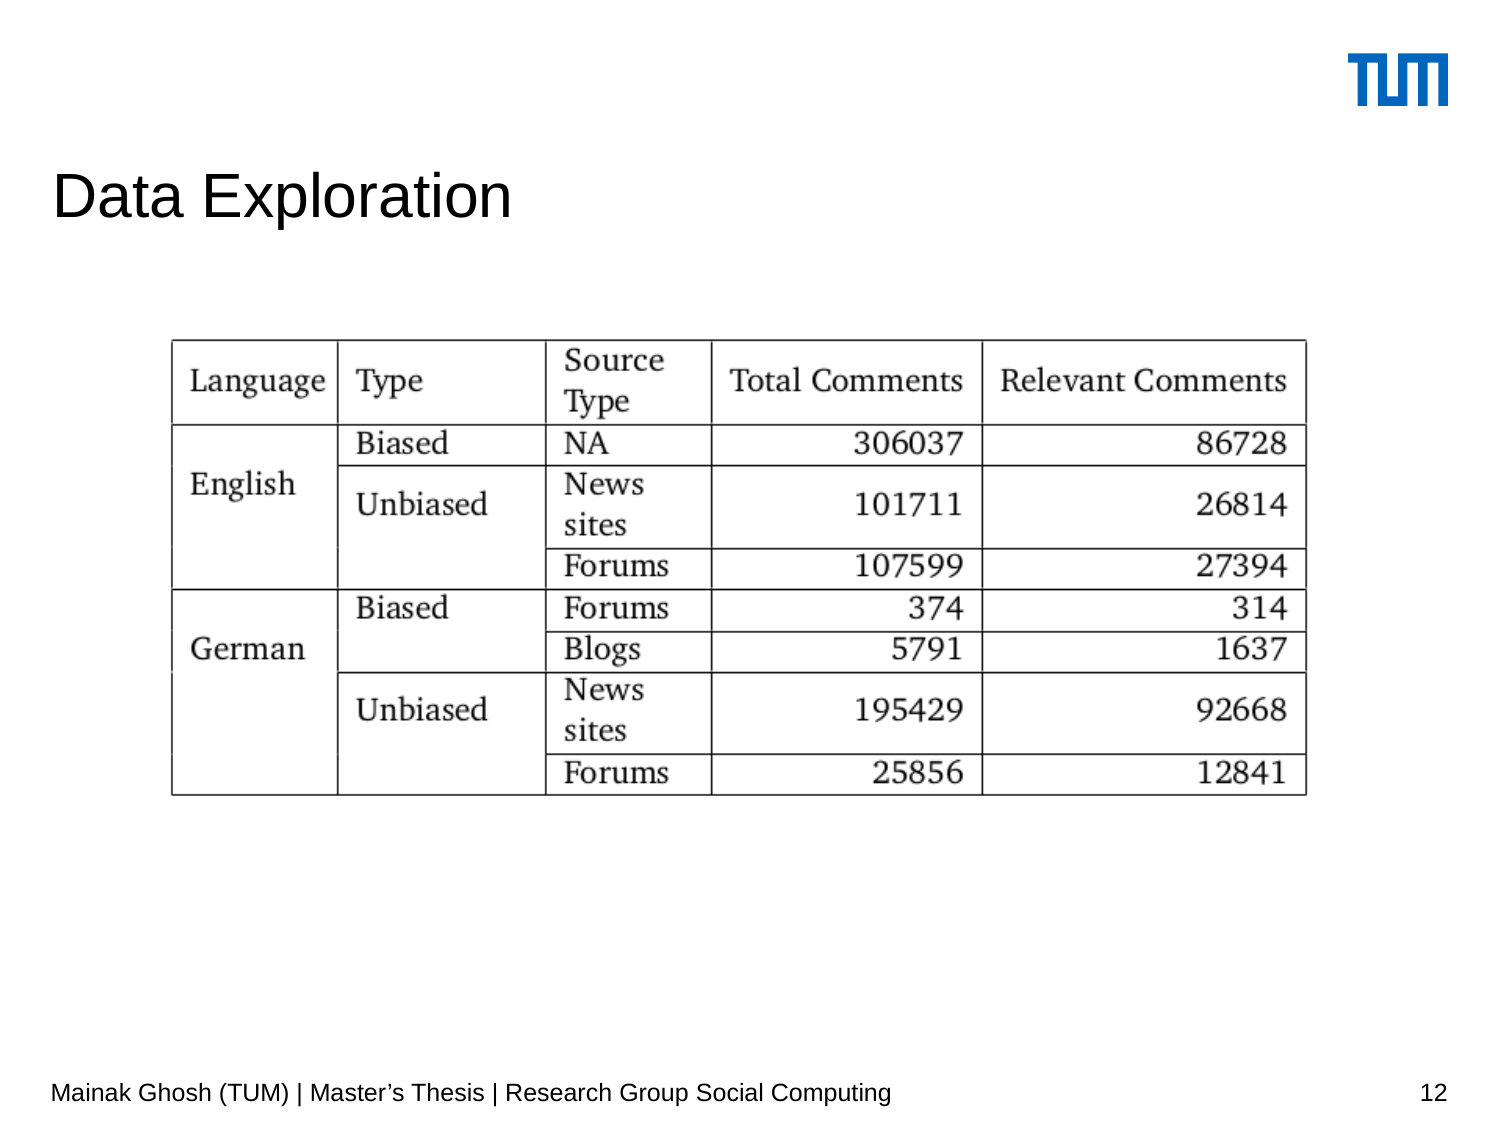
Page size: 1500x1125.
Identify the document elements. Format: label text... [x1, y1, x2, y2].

text_box Mainak Ghosh (TUM) | Master’s Thesis | Research Group Social Computing [50, 1061, 1112, 1122]
title Data Exploration [52, 163, 1449, 231]
picture [148, 324, 1326, 807]
slide_number <number> [1112, 1061, 1448, 1122]
